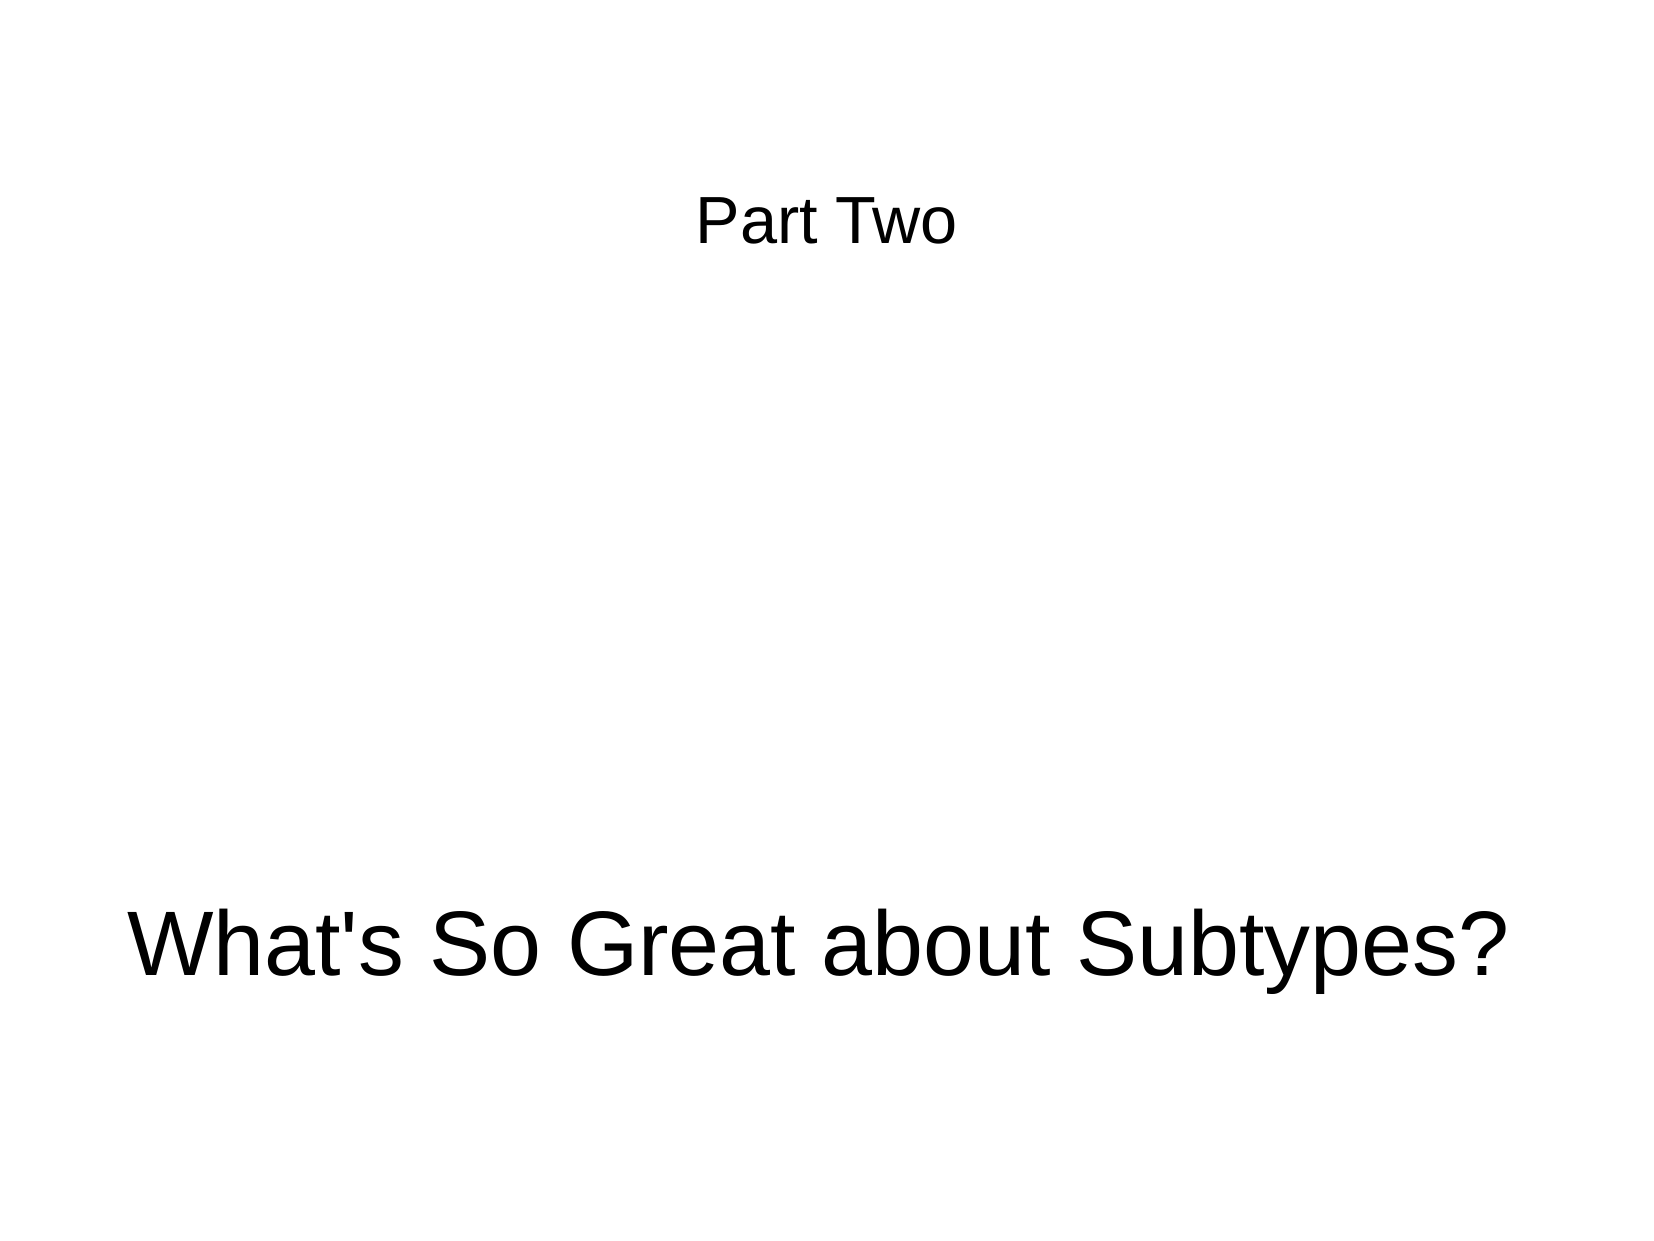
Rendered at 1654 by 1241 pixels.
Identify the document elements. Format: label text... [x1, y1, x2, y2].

subtitle Part Two [82, 51, 1571, 391]
title What's So Great about Subtypes? [75, 840, 1564, 1048]
